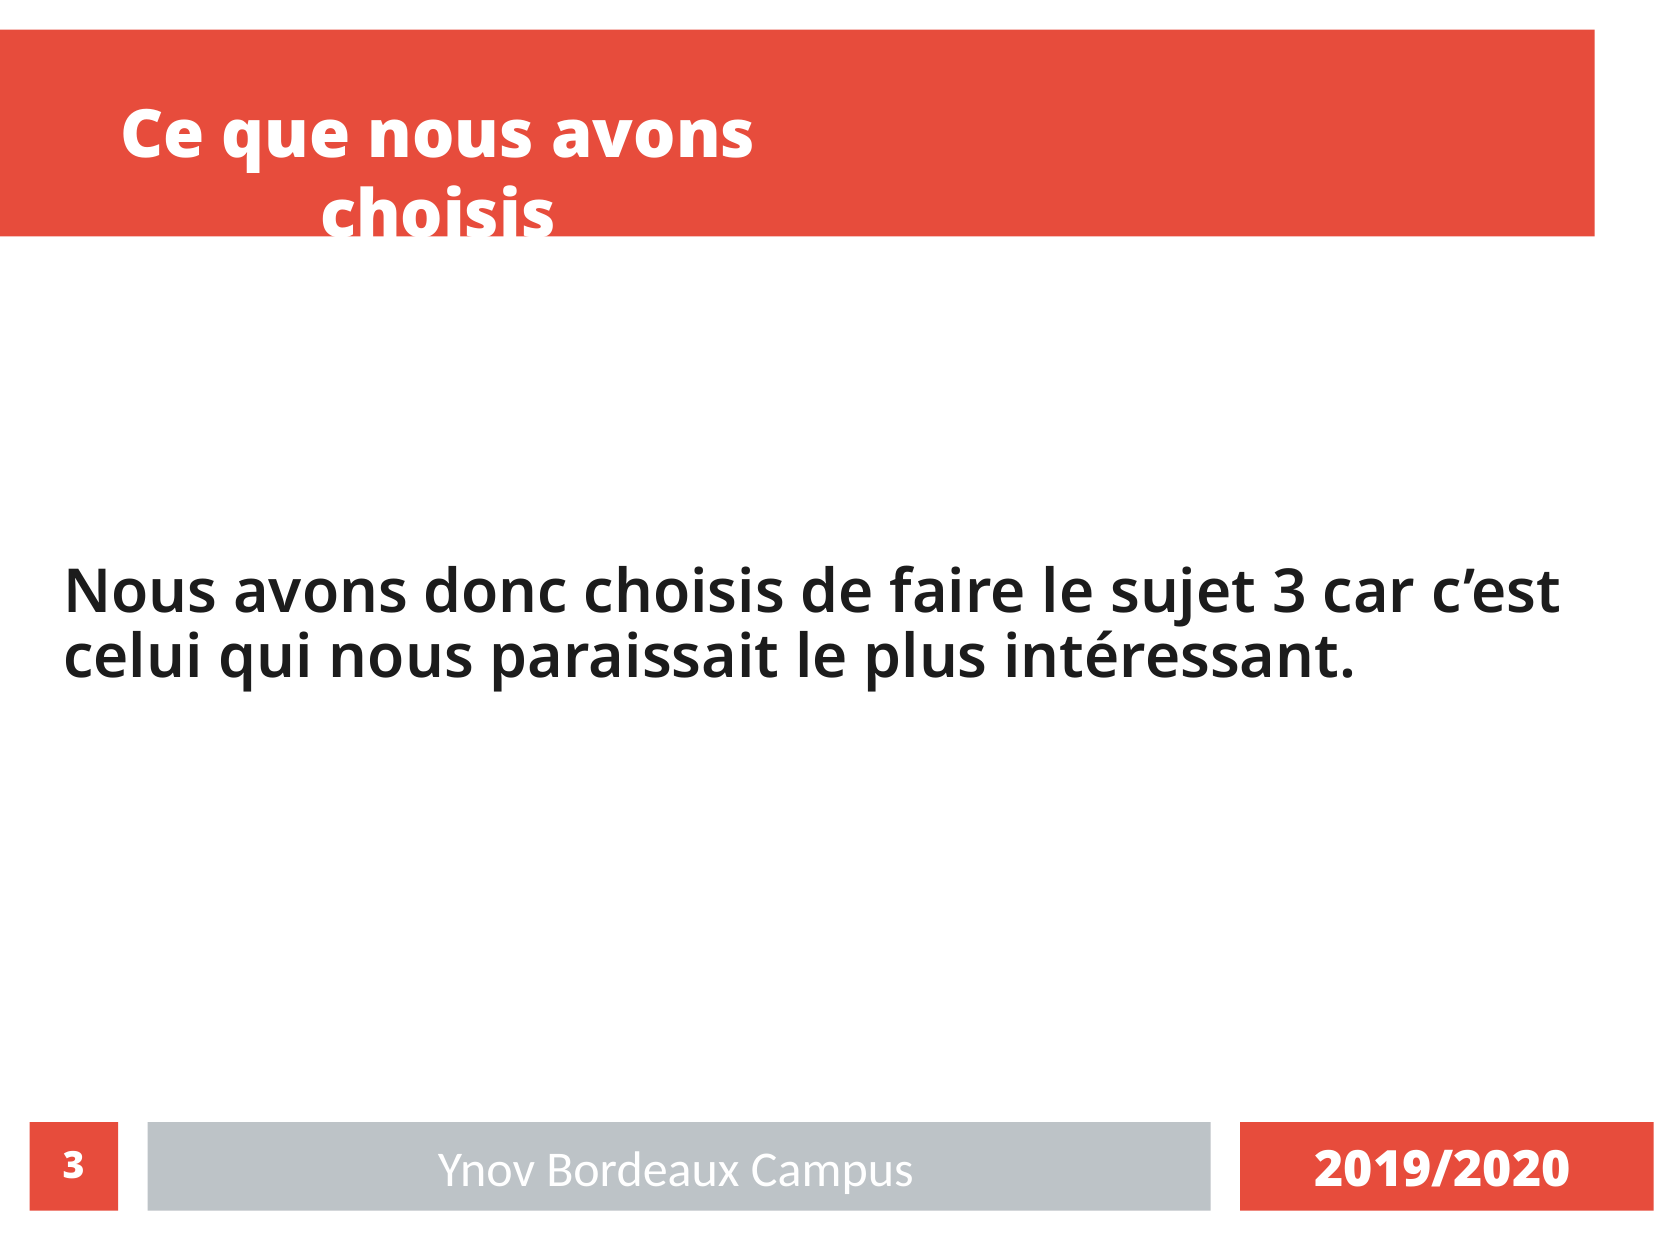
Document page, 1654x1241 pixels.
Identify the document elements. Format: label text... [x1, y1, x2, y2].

list Nous avons donc choisis de faire le sujet 3 car c’est celui qui nous paraissait le plus intéressant. [63, 559, 1591, 740]
title Ce que nous avons choisis [63, 90, 813, 171]
text_box 2019/2020 [1247, 1128, 1639, 1205]
text_box Ynov Bordeaux Campus [153, 1128, 1199, 1205]
text_box [29, 1122, 119, 1211]
